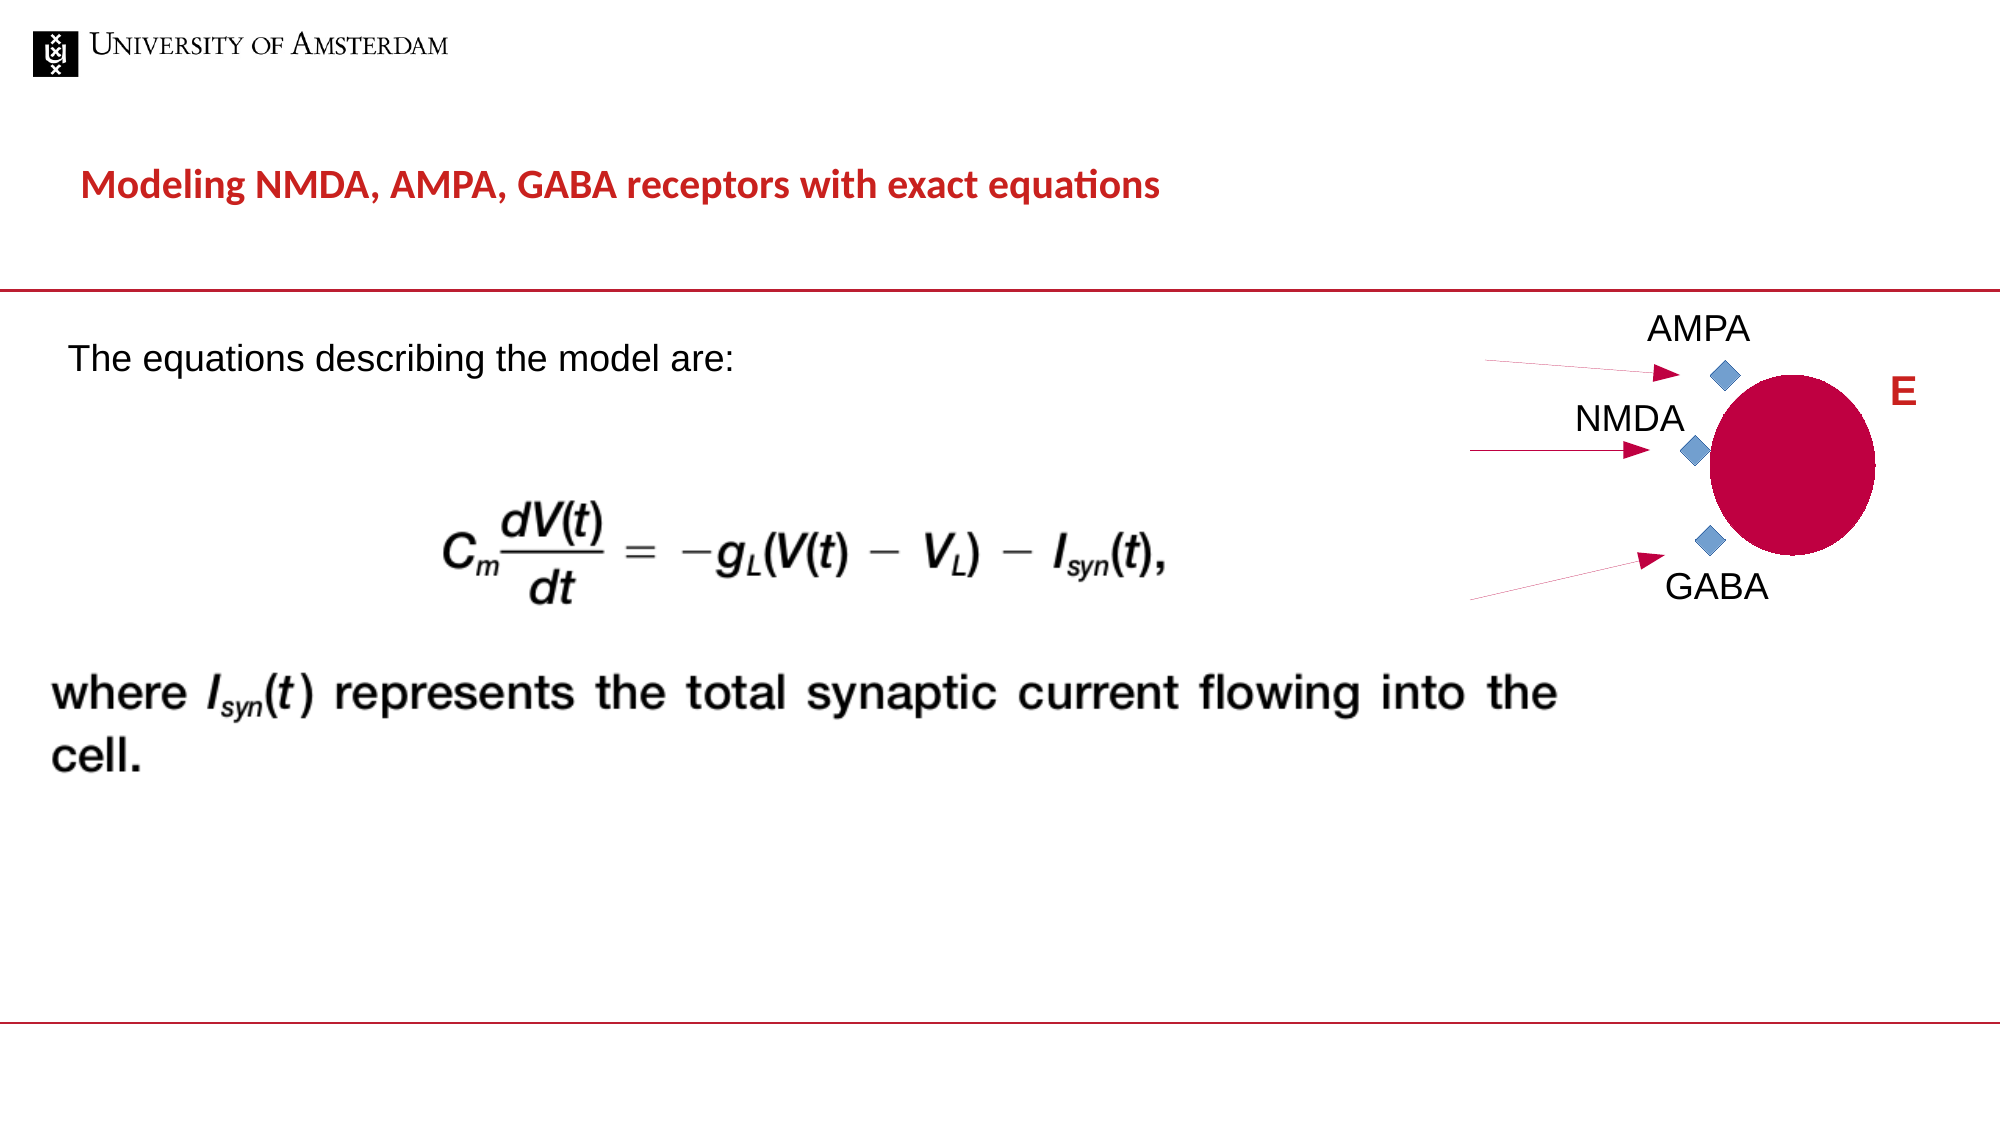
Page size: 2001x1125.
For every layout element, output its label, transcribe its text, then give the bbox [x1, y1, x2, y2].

text_box The equations describing the model are: [52, 329, 751, 432]
picture [37, 471, 1606, 826]
picture [33, 31, 448, 77]
text_box E [1875, 360, 1942, 422]
title Modeling NMDA, AMPA, GABA receptors with exact equations [80, 111, 1911, 266]
text_box GABA [1650, 558, 1793, 616]
text_box [1680, 375, 1876, 556]
text_box AMPA [1632, 299, 1771, 357]
text_box [1710, 360, 1741, 389]
text_box NMDA [1560, 389, 1739, 447]
text_box [1695, 525, 1726, 556]
